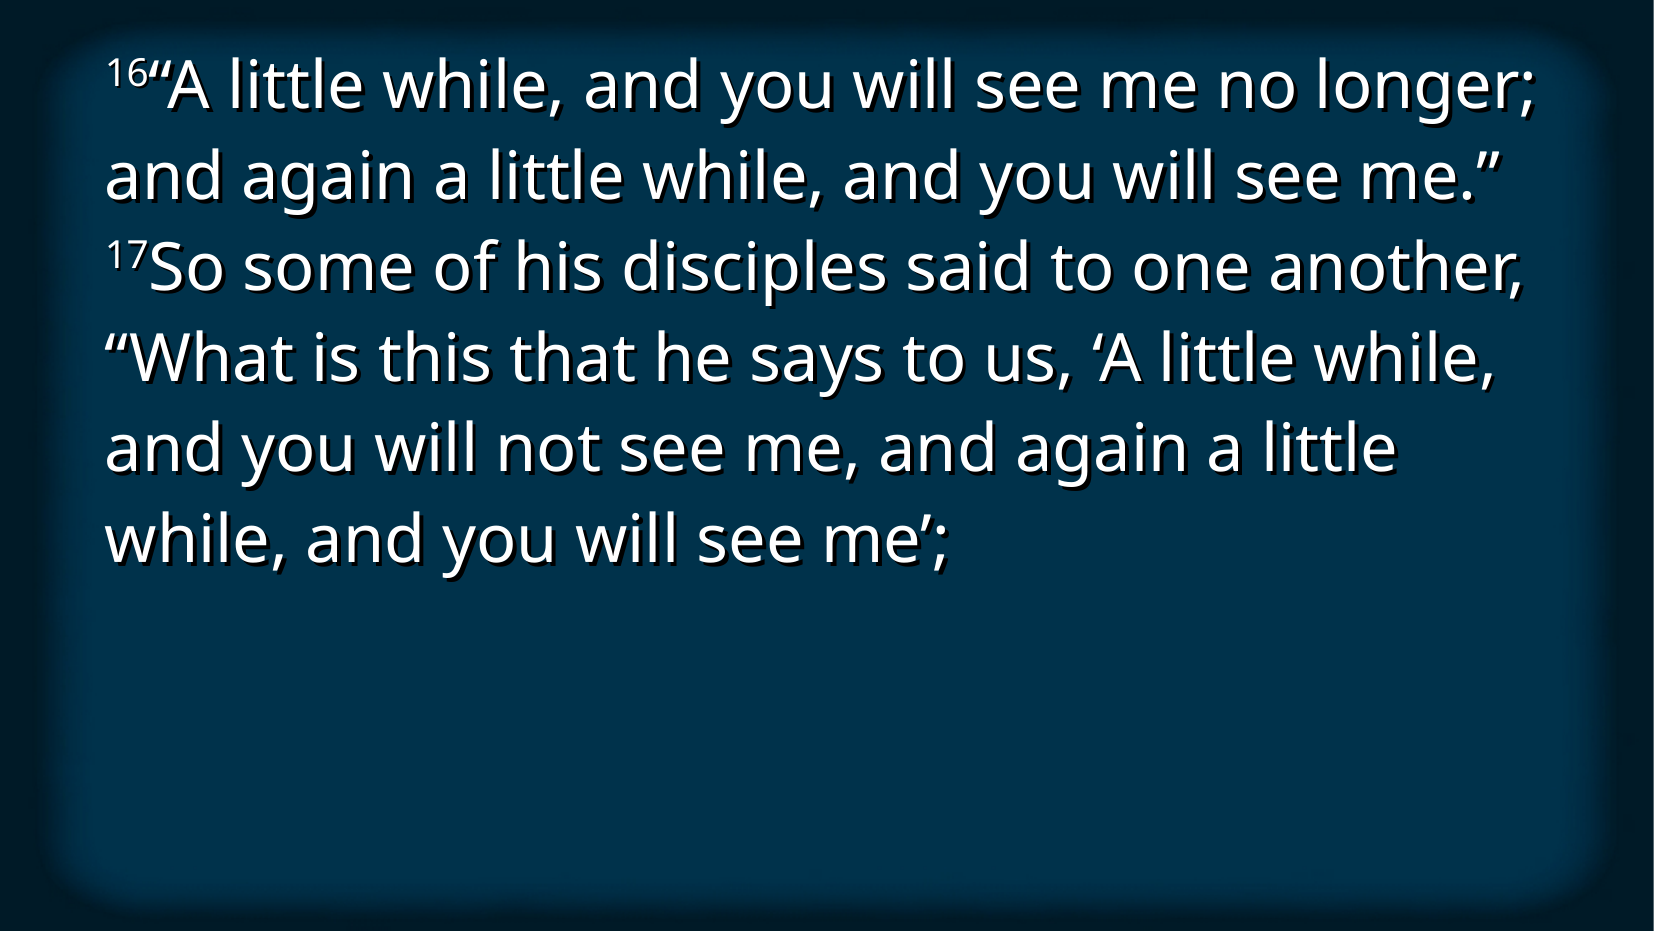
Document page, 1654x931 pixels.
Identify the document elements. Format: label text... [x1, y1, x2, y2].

text_box 16“A little while, and you will see me no longer; and again a little while, and you will see me.” 17So some of his disciples said to one another, “What is this that he says to us, ‘A little while, and you will not see me, and again a little while, and you will see me’; [90, 30, 1576, 578]
picture [0, 0, 1654, 931]
